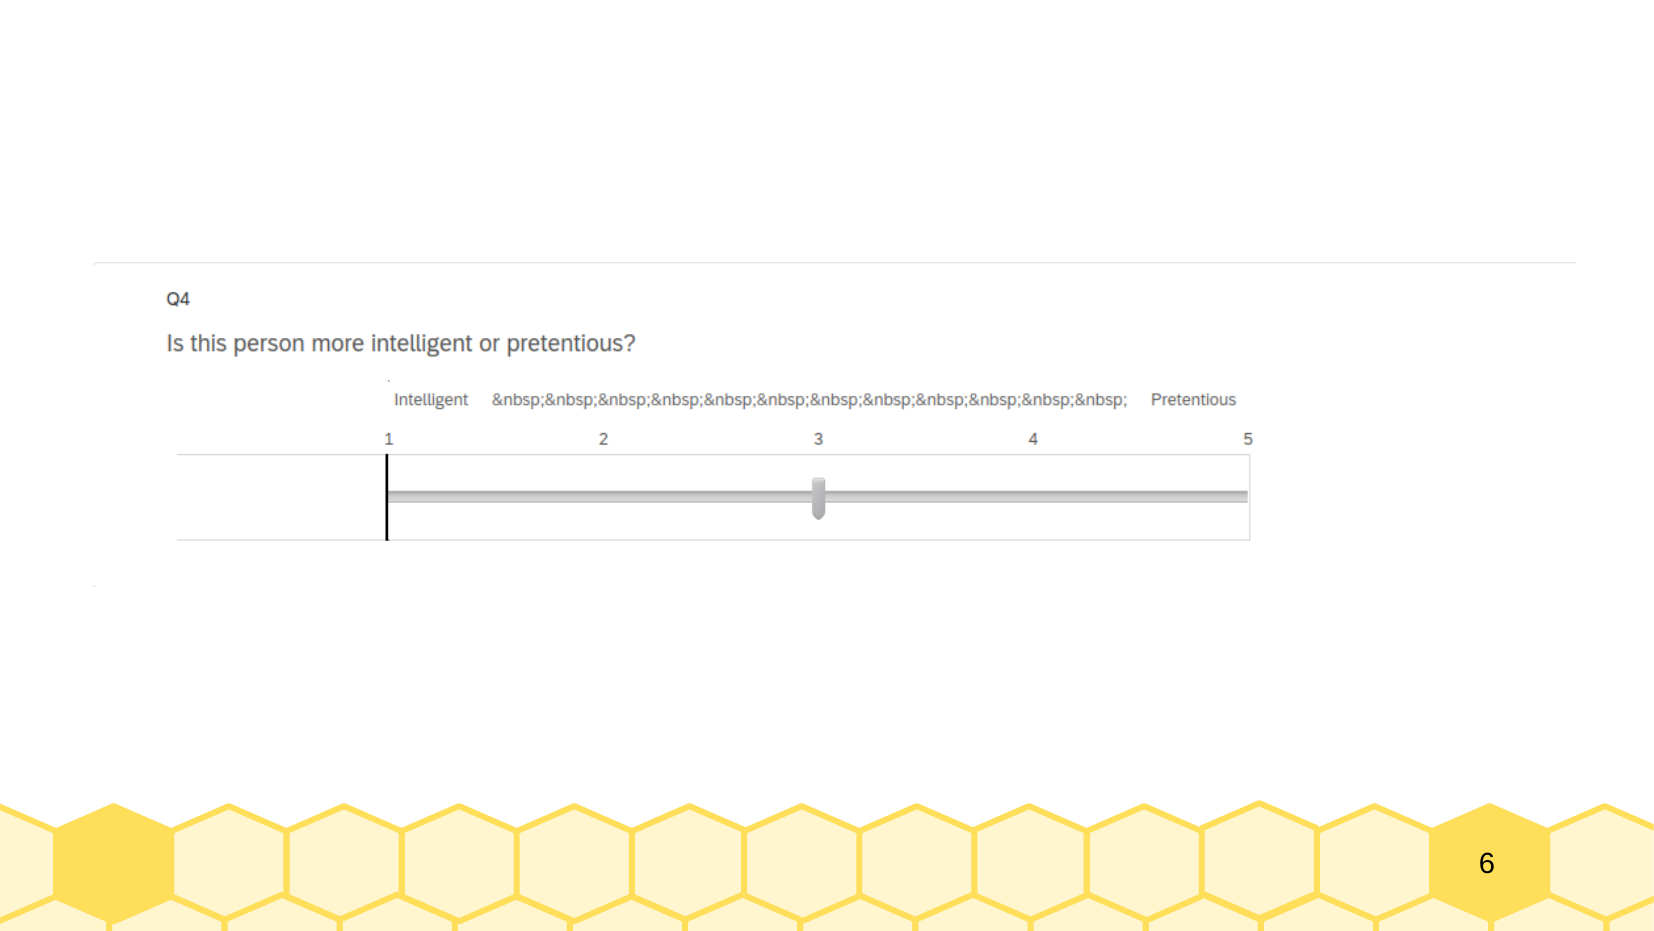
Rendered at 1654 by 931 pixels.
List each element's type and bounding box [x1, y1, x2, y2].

picture [93, 262, 1576, 587]
